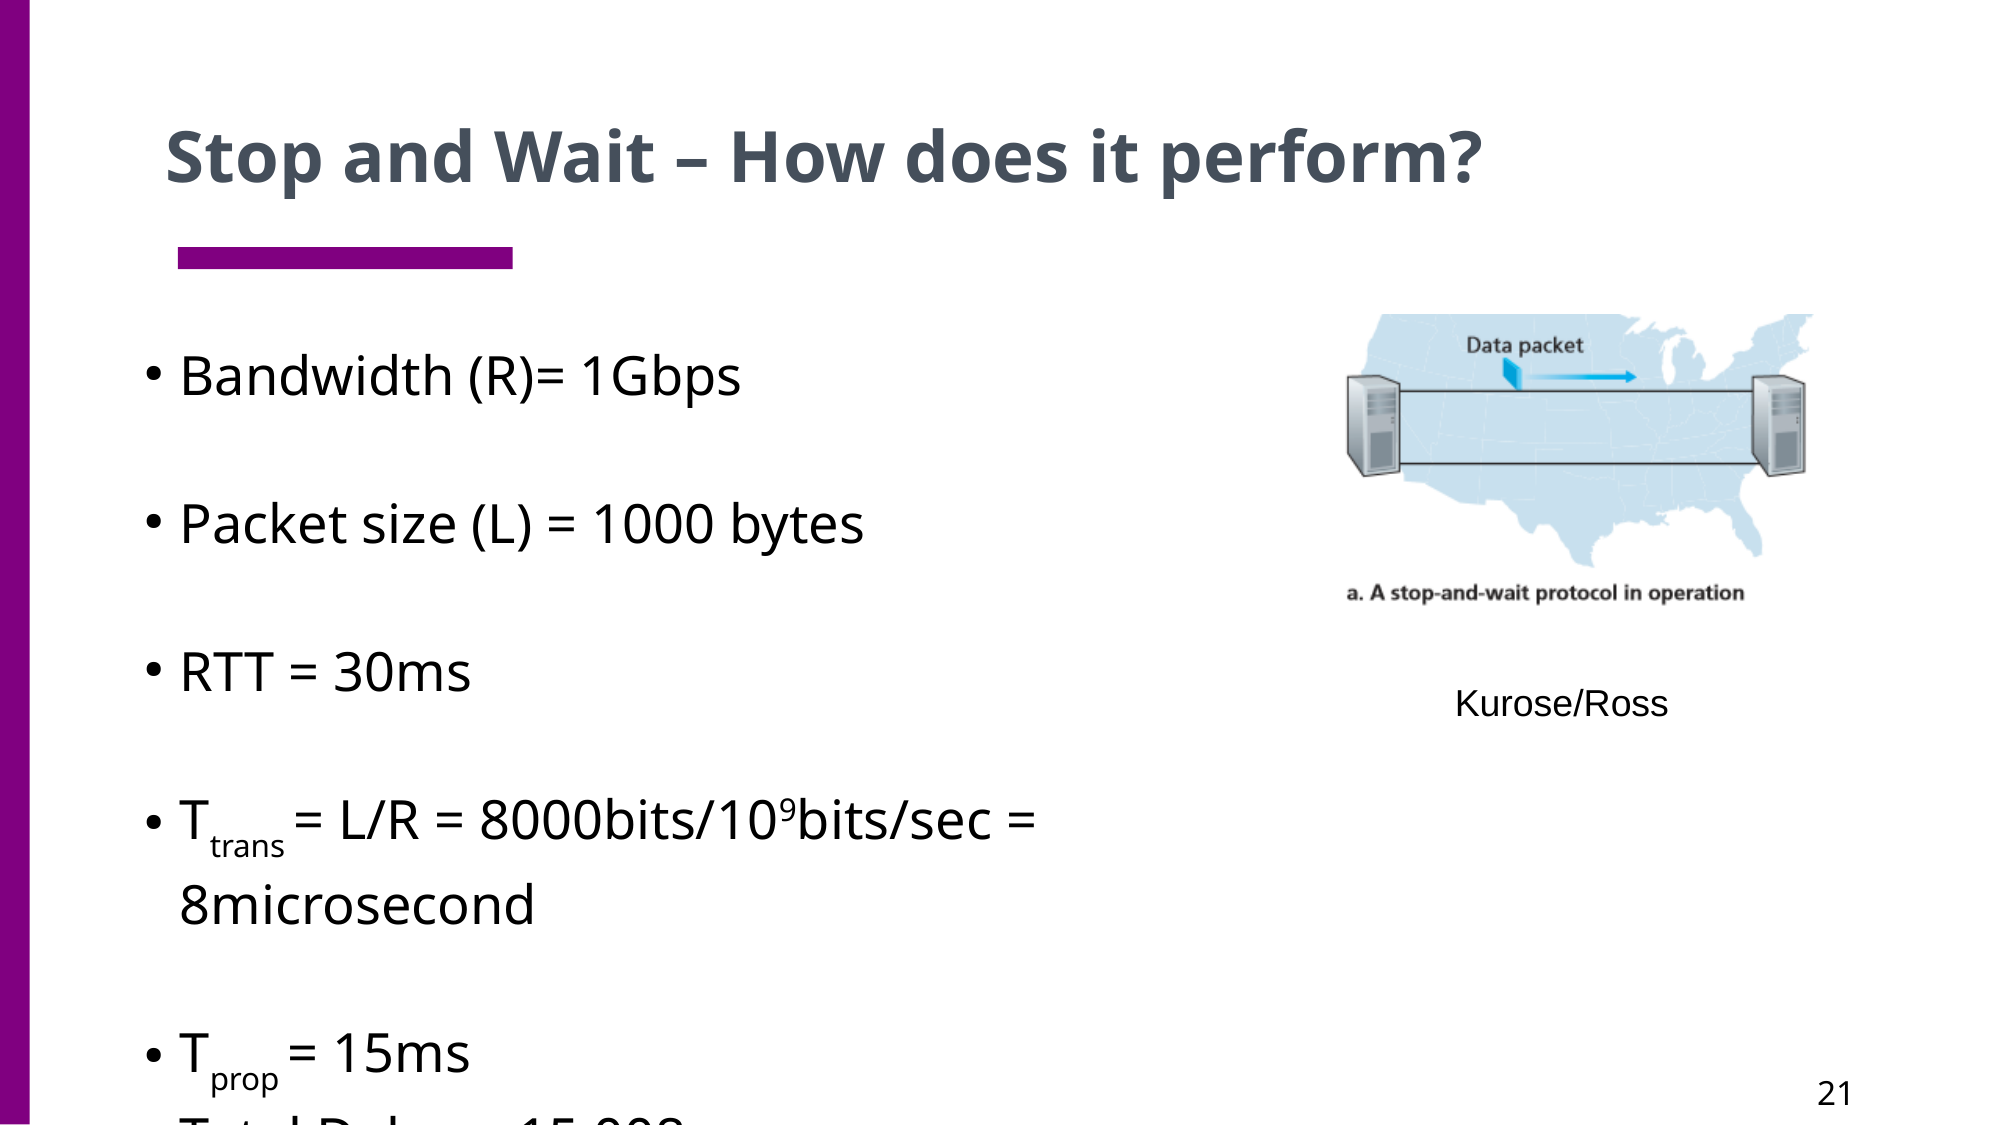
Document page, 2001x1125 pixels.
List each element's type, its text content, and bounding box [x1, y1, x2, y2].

text_box Stop and Wait – How does it perform? [151, 0, 1849, 212]
text_box Kurose/Ross [1440, 675, 1684, 732]
text_box Bandwidth (R)= 1Gbps Packet size (L) = 1000 bytes RTT = 30ms Ttrans = L/R = 8000bits/109bits/sec = 8microsecond Tprop = 15ms Total Delay = 15.008 ms [129, 329, 1306, 1125]
picture [1288, 314, 1875, 623]
